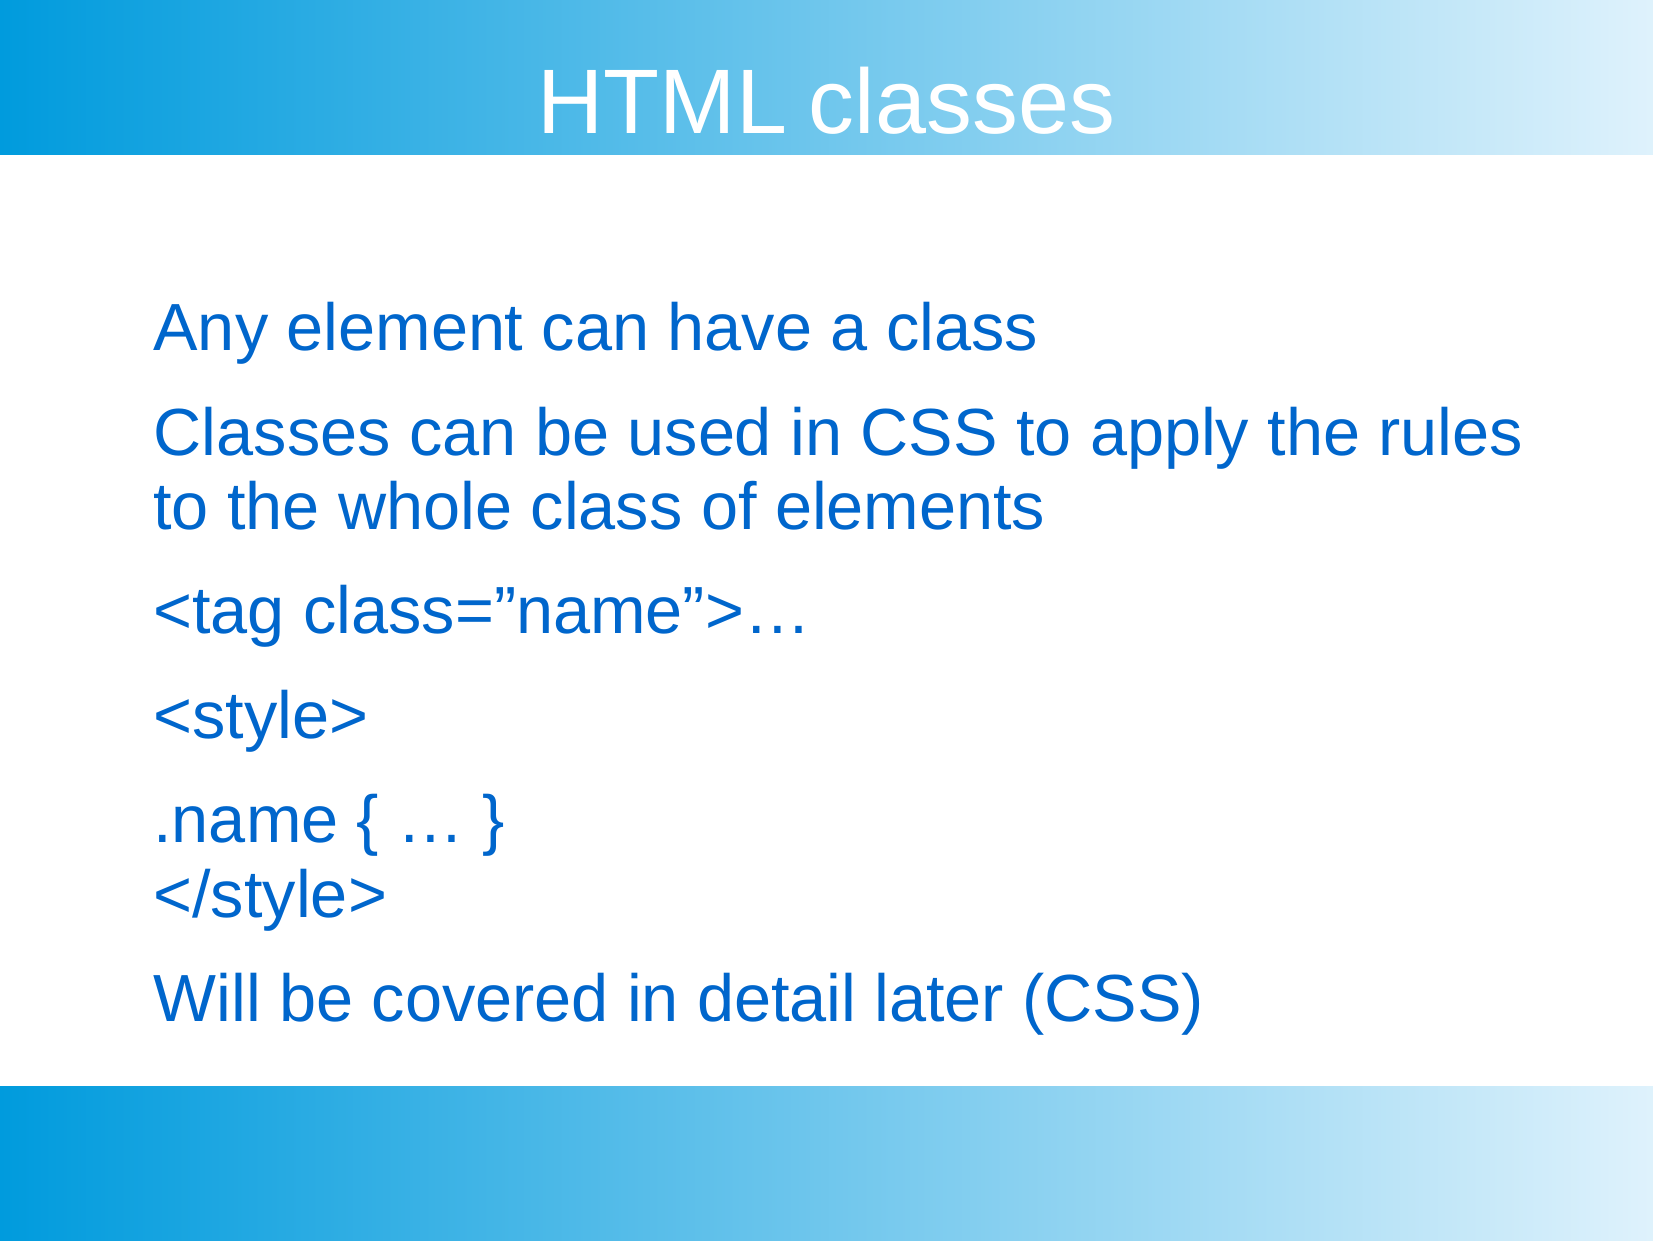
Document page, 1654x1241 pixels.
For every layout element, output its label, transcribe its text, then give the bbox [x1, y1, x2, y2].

list Any element can have a class Classes can be used in CSS to apply the rules to the whole class of elements <tag class=”name”>… <style> .name { … } </style> Will be covered in detail later (CSS) [82, 290, 1571, 1010]
title HTML classes [82, 49, 1571, 155]
